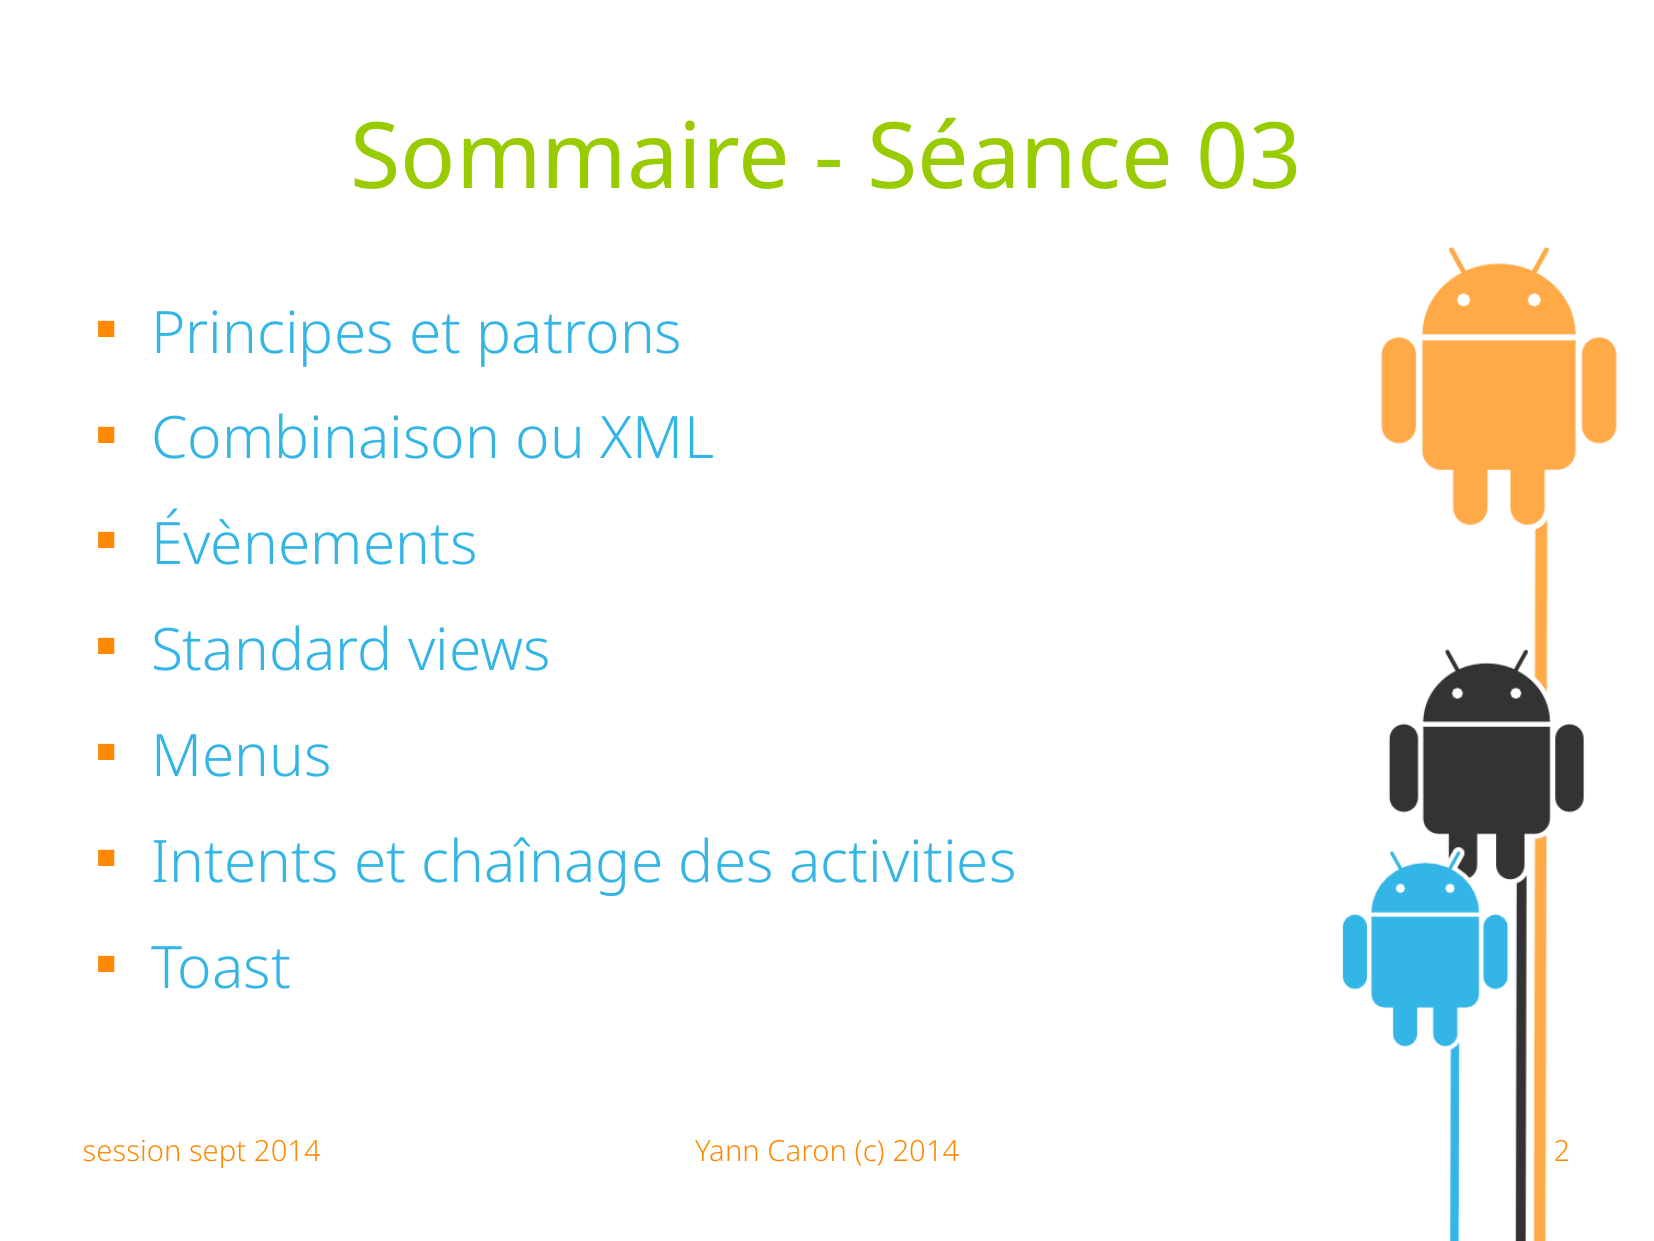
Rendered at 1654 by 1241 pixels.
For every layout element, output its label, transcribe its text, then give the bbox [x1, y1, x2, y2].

list Principes et patrons Combinaison ou XML Évènements Standard views Menus Intents et chaînage des activities Toast [82, 290, 1571, 1010]
picture [19, 14, 1634, 1241]
title Sommaire - Séance 03 [82, 49, 1571, 257]
